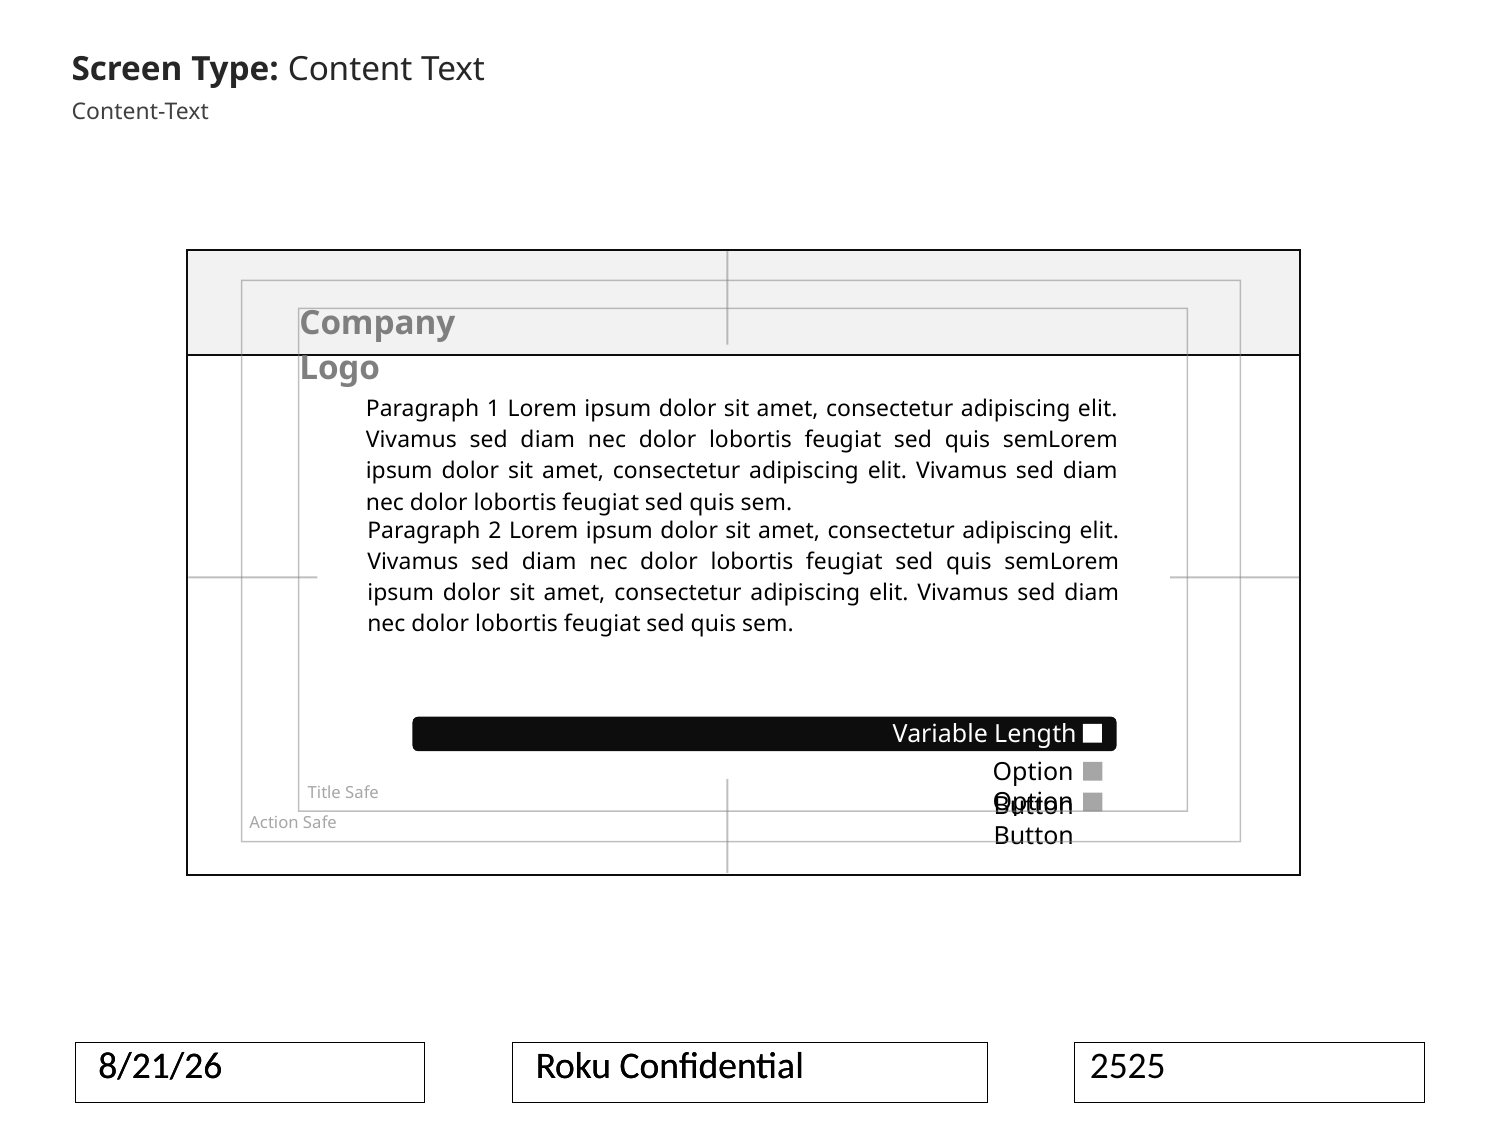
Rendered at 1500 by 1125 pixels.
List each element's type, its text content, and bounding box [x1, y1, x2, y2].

text_box [1089, 761, 1103, 781]
text_box Title Safe [292, 772, 453, 814]
text_box Action Safe [234, 803, 395, 845]
text_box [1092, 716, 1117, 752]
text_box Screen Type: Content Text [56, 38, 1407, 104]
slide_number <number><number> [1074, 1042, 1425, 1103]
text_box Option Button [900, 746, 1089, 776]
text_box Company Logo [284, 291, 543, 348]
text_box [412, 716, 802, 752]
text_box Variable Length Button [802, 708, 1092, 755]
slide_number 1/11/10 [75, 1042, 425, 1103]
text_box Paragraph 2 Lorem ipsum dolor sit amet, consectetur adipiscing elit. Vivamus sed diam nec dolor lobortis feugiat sed quis semLorem ipsum dolor sit amet, consectetur adipiscing elit. Vivamus sed diam nec dolor lobortis feugiat sed quis sem. [352, 506, 1136, 633]
text_box Company Logo [300, 310, 543, 348]
text_box Paragraph 1 Lorem ipsum dolor sit amet, consectetur adipiscing elit. Vivamus sed diam nec dolor lobortis feugiat sed quis semLorem ipsum dolor sit amet, consectetur adipiscing elit. Vivamus sed diam nec dolor lobortis feugiat sed quis sem. [351, 384, 1134, 511]
text_box [188, 250, 1299, 356]
text_box [1089, 792, 1103, 810]
text_box Option Button [900, 812, 1089, 823]
text_box Option Button [900, 776, 1089, 810]
footer Roku Confidential [512, 1042, 988, 1103]
text_box Content-Text [56, 87, 226, 131]
